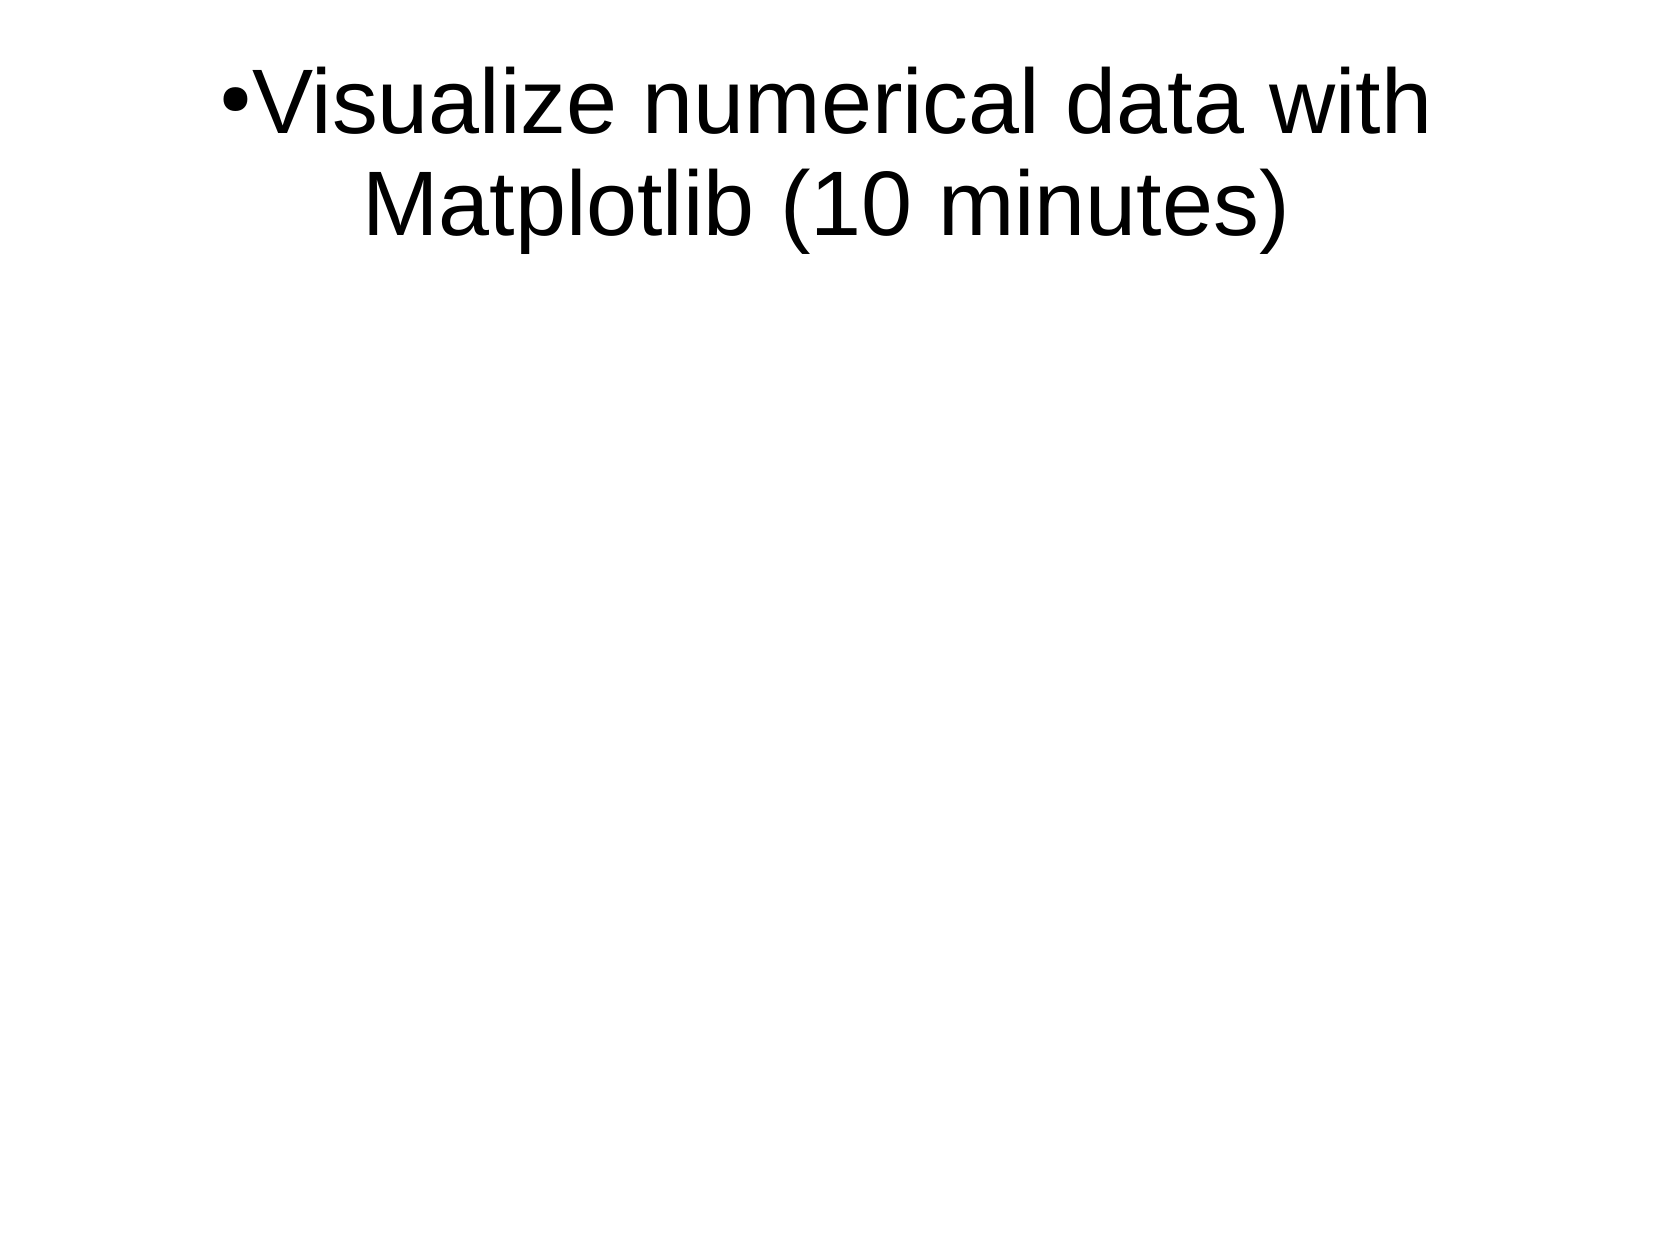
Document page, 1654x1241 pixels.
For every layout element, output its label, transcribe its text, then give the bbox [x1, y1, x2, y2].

title Visualize numerical data with Matplotlib (10 minutes) [82, 49, 1571, 257]
